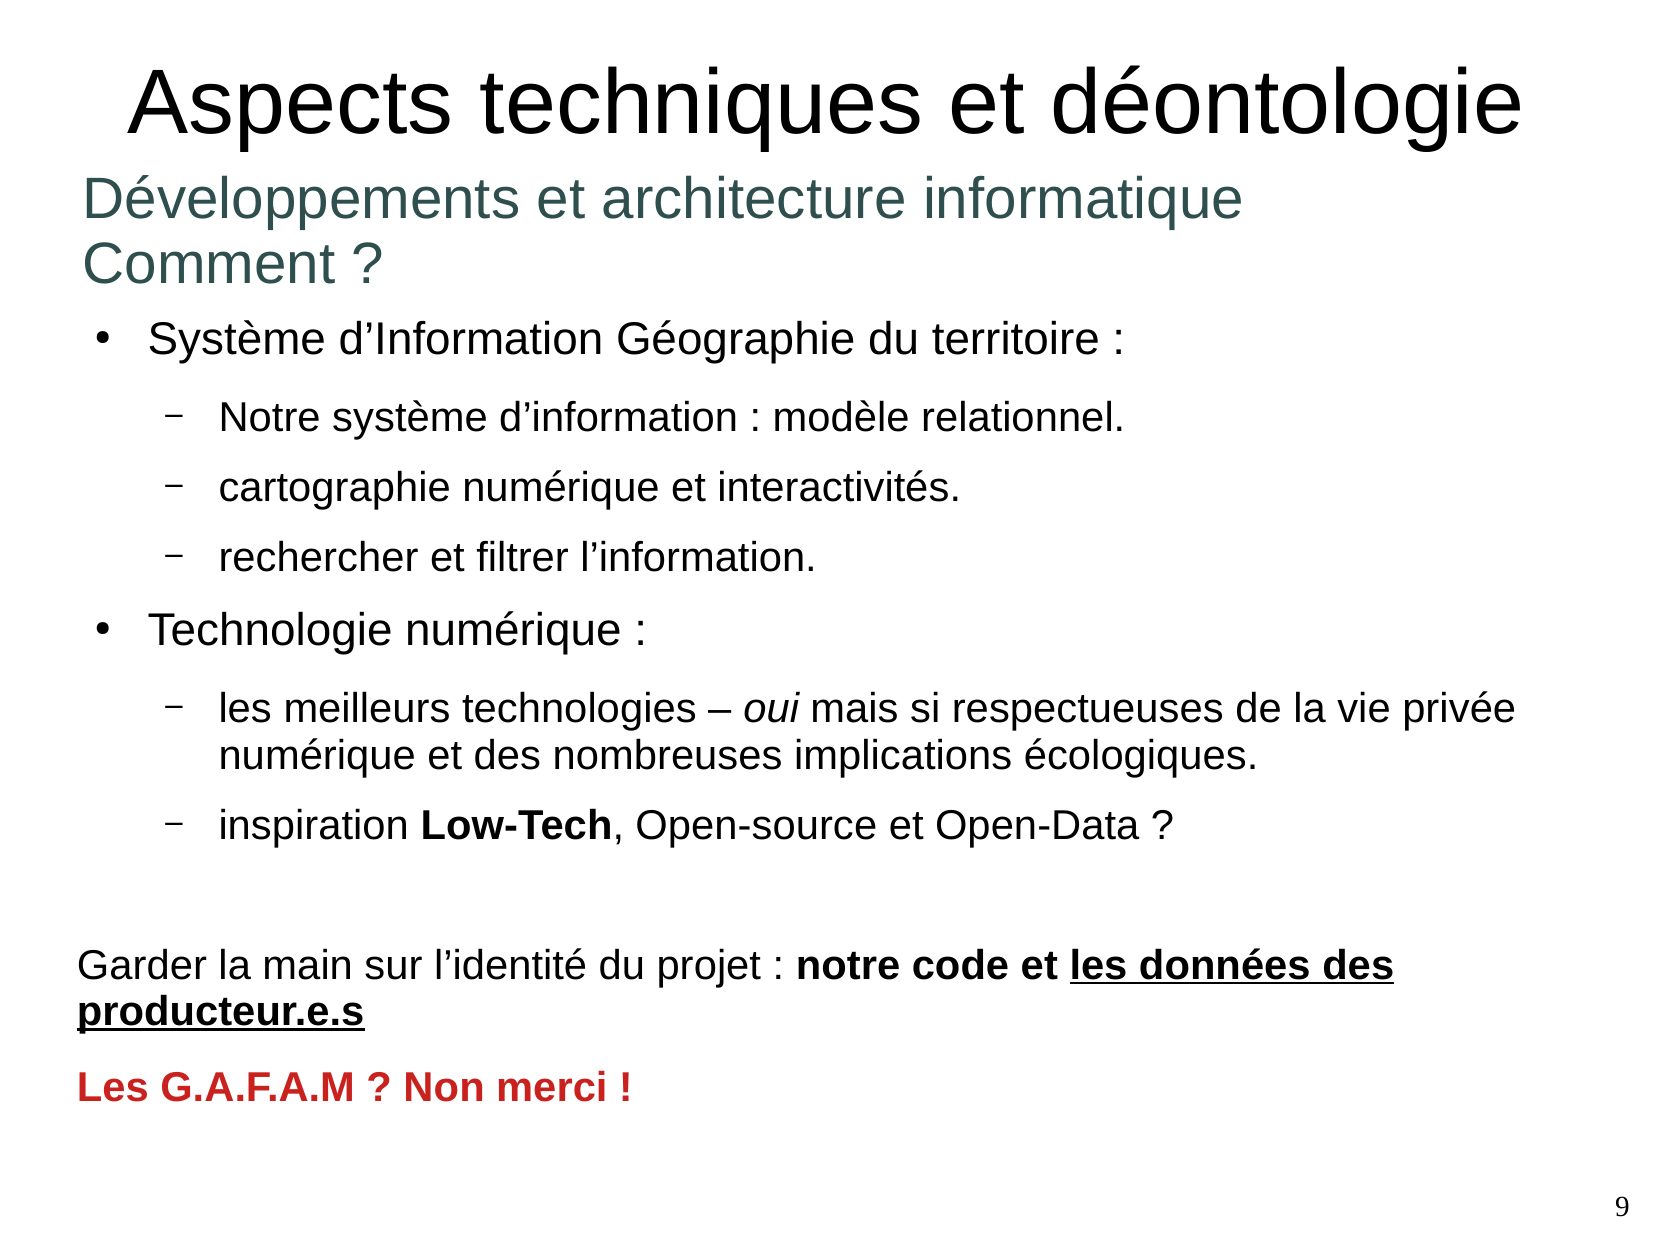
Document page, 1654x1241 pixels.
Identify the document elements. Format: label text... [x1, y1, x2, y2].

title Développements et architecture informatique Comment ? [82, 165, 1571, 296]
list Système d’Information Géographie du territoire : Notre système d’information : modèle relationnel. cartographie numérique et interactivités. rechercher et filtrer l’information. Technologie numérique : les meilleurs technologies – oui mais si respectueuses de la vie privée numérique et des nombreuses implications écologiques. inspiration Low-Tech, Open-source et Open-Data ? Garder la main sur l’identité du projet : notre code et les données des producteur.e.s Les G.A.F.A.M ? Non merci ! [76, 312, 1565, 1146]
title Aspects techniques et déontologie [82, 49, 1571, 154]
